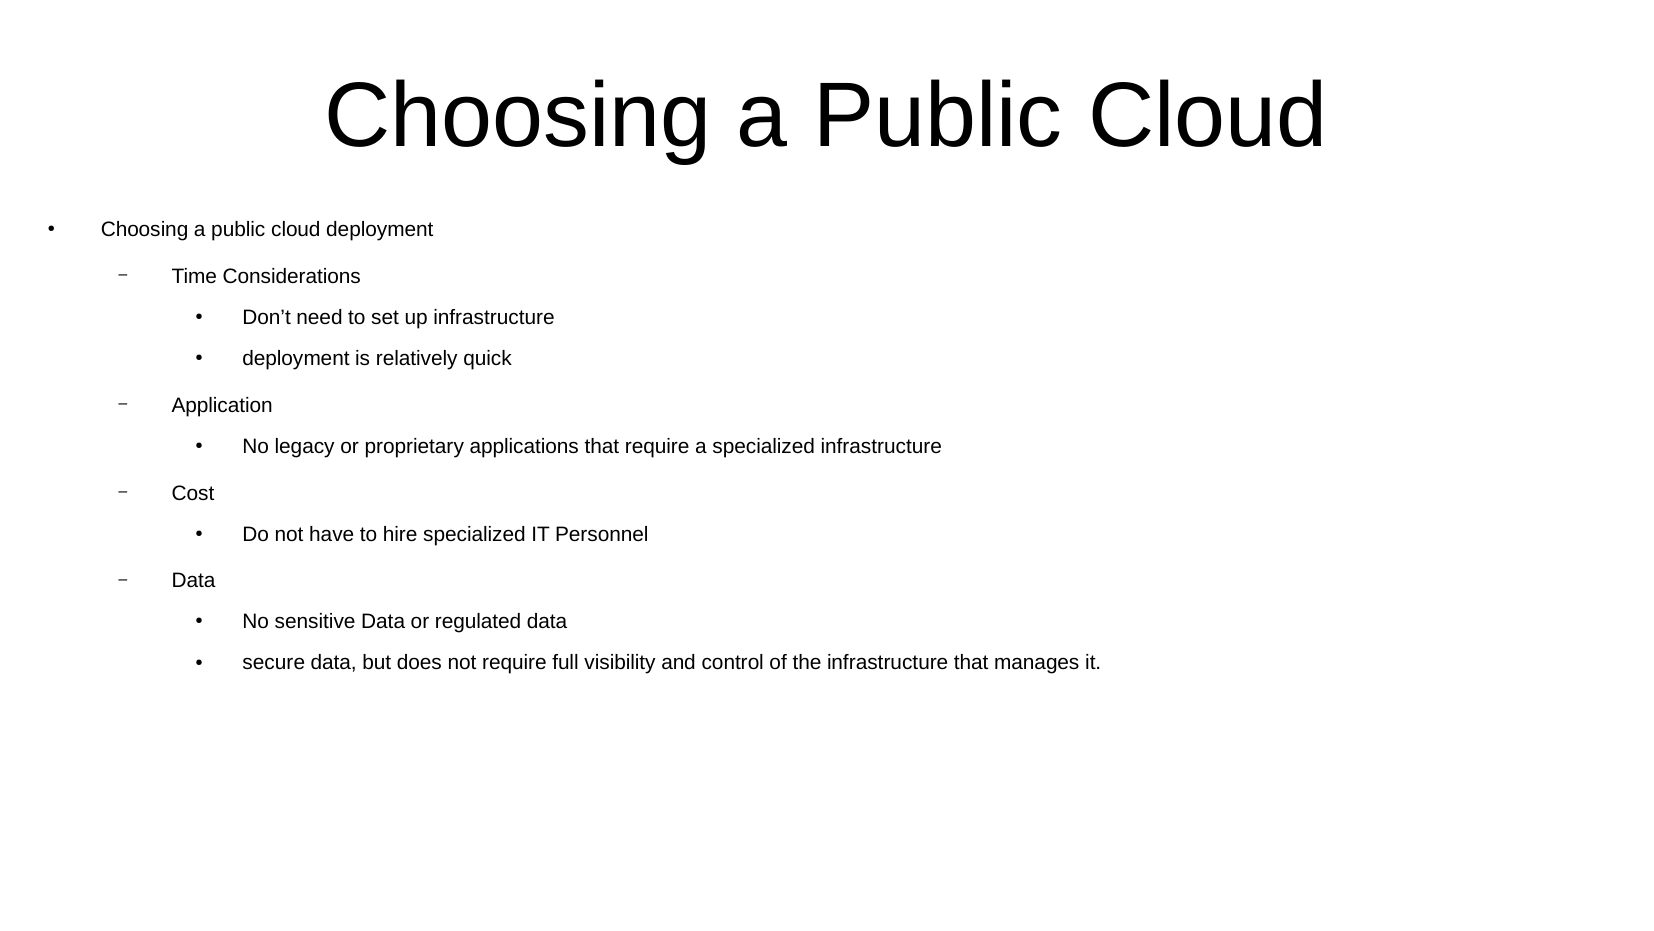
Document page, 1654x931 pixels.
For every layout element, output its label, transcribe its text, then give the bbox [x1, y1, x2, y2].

list Choosing a public cloud deployment Time Considerations Don’t need to set up infrastructure deployment is relatively quick Application No legacy or proprietary applications that require a specialized infrastructure Cost Do not have to hire specialized IT Personnel Data No sensitive Data or regulated data secure data, but does not require full visibility and control of the infrastructure that manages it. [30, 217, 1571, 916]
title Choosing a Public Cloud [82, 37, 1571, 193]
